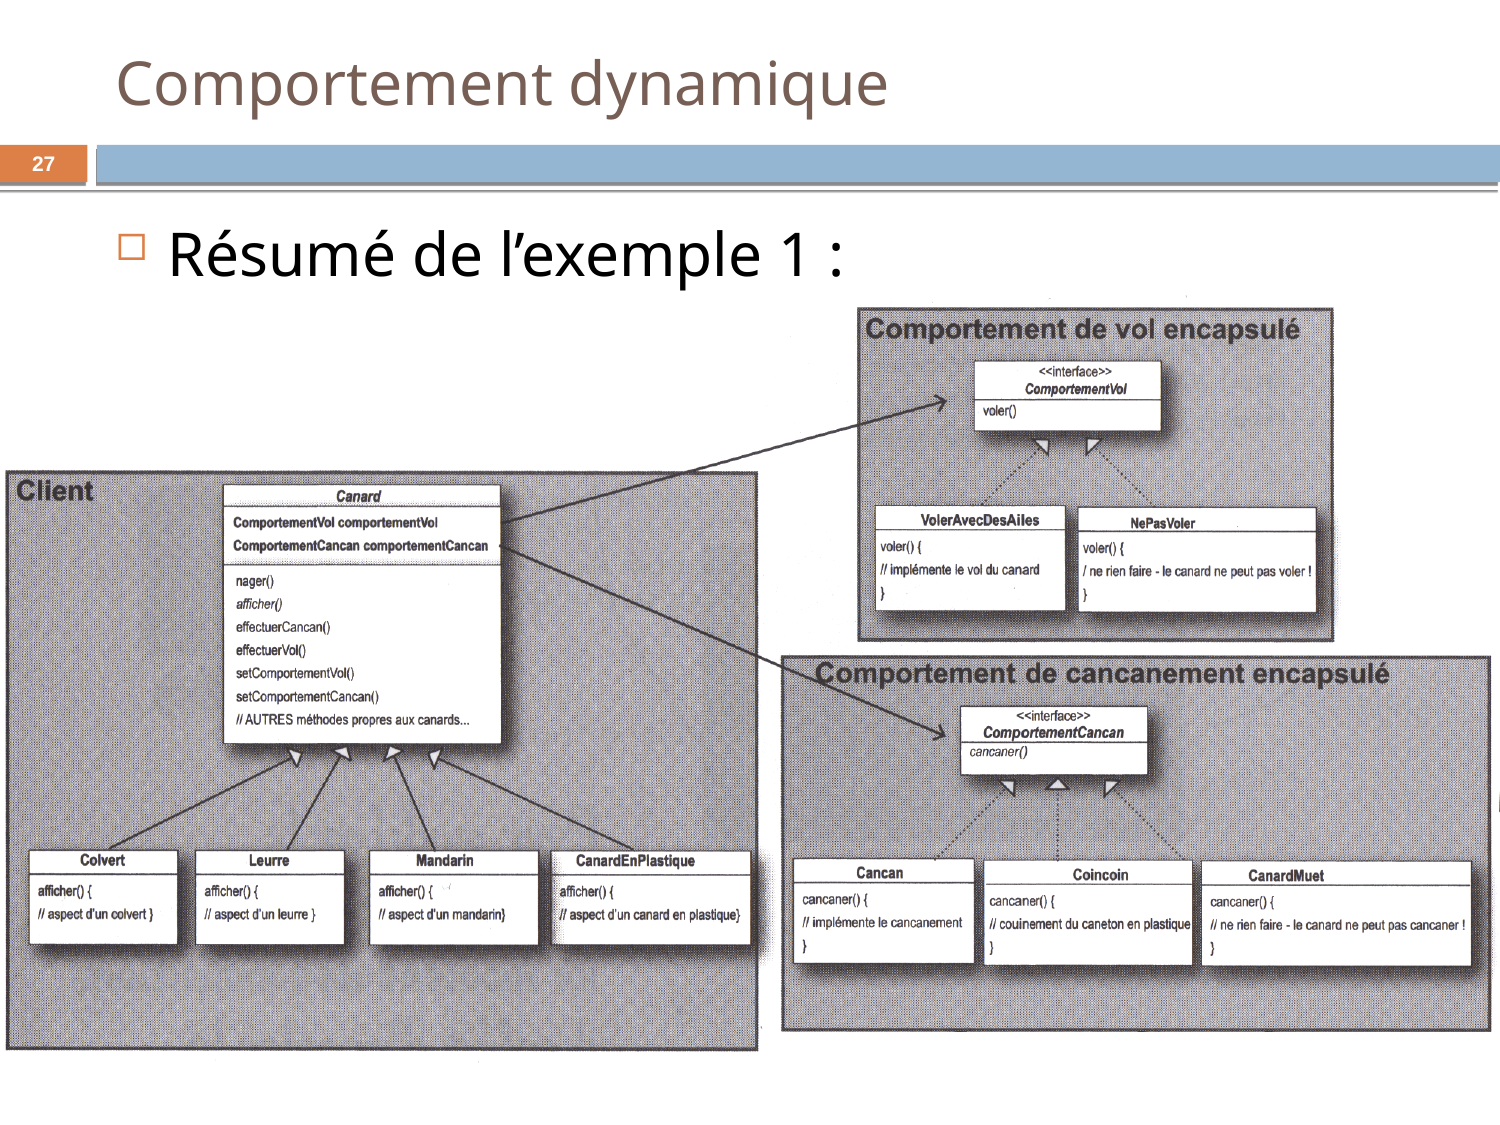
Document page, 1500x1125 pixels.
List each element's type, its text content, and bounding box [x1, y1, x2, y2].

picture [0, 295, 1500, 1071]
slide_number <numéro> [0, 143, 88, 184]
title Comportement dynamique [100, 37, 1438, 126]
list Résumé de l’exemple 1 : [100, 208, 1438, 295]
